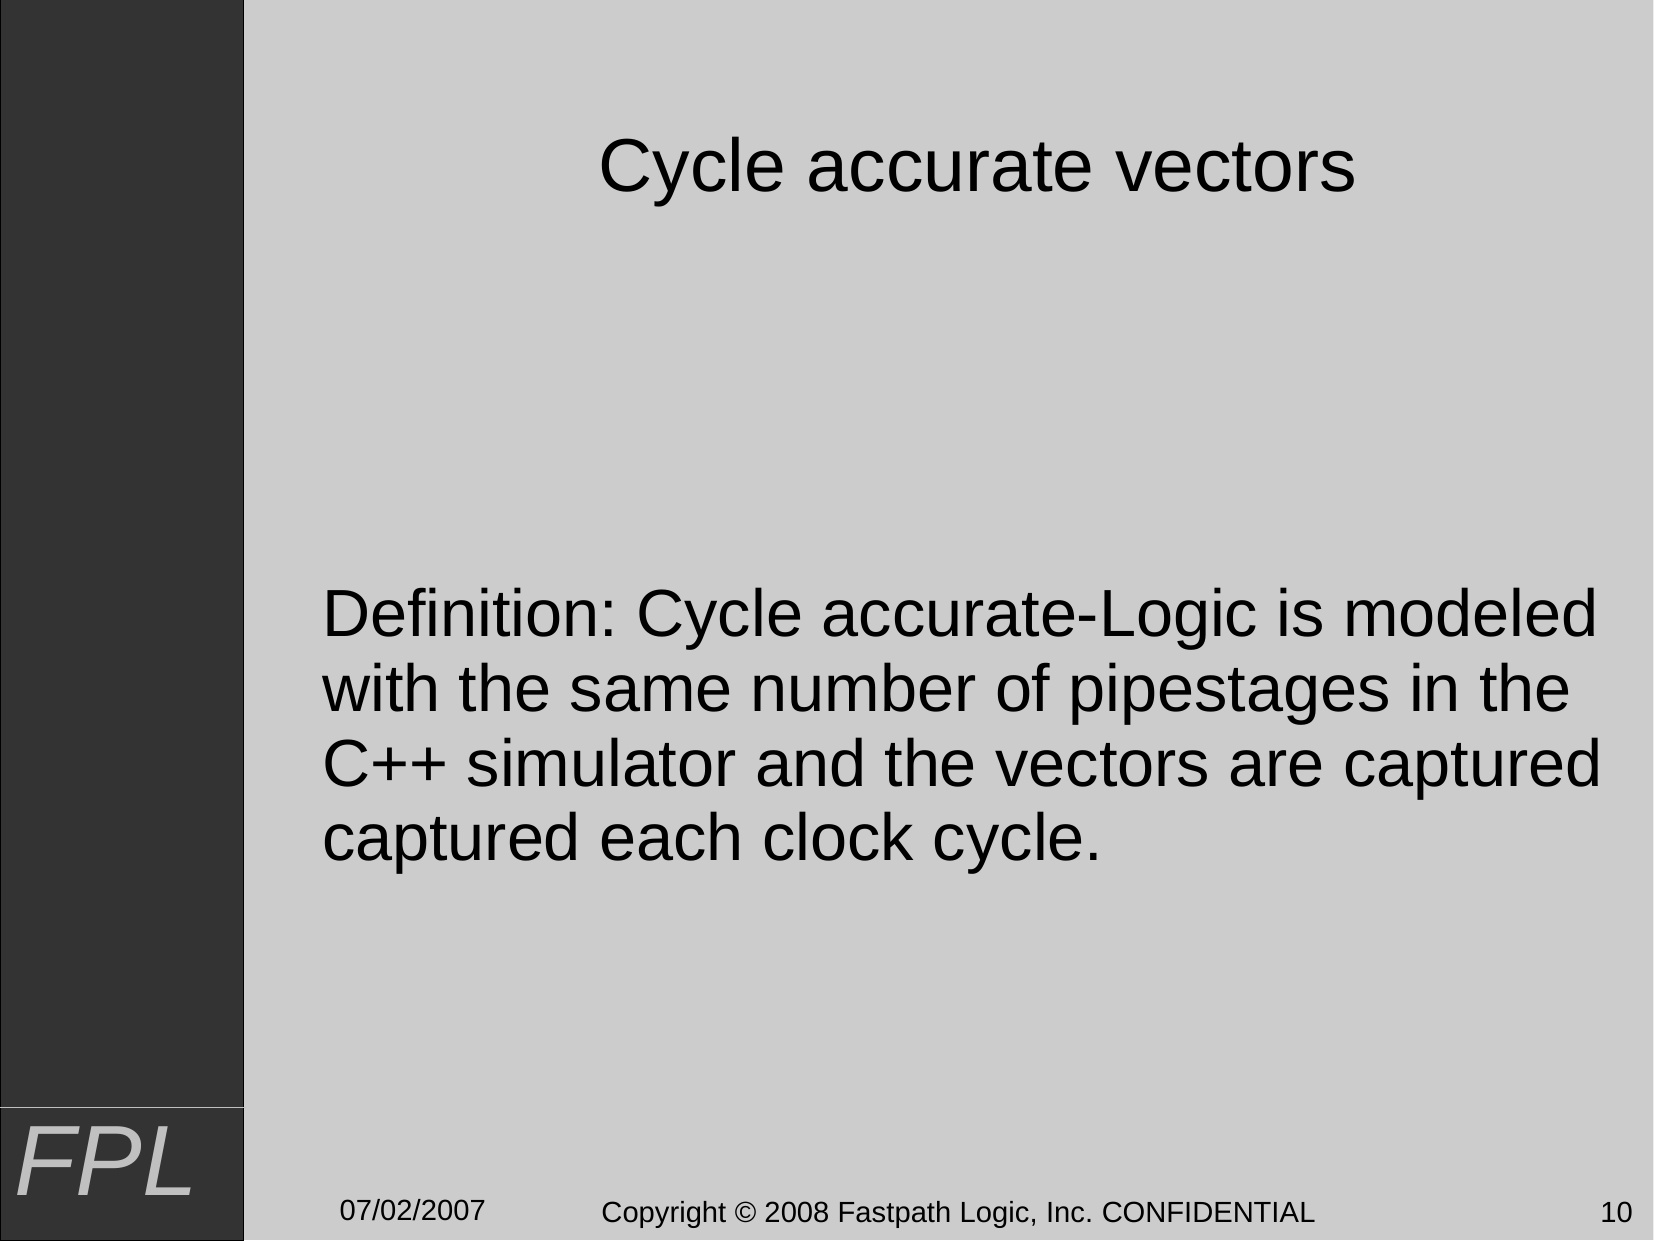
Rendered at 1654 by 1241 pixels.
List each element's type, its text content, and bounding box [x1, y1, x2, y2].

subtitle Definition: Cycle accurate-Logic is modeled with the same number of pipestages in the C++ simulator and the vectors are captured captured each clock cycle. [322, 272, 1635, 1179]
title Cycle accurate vectors [427, 57, 1530, 272]
